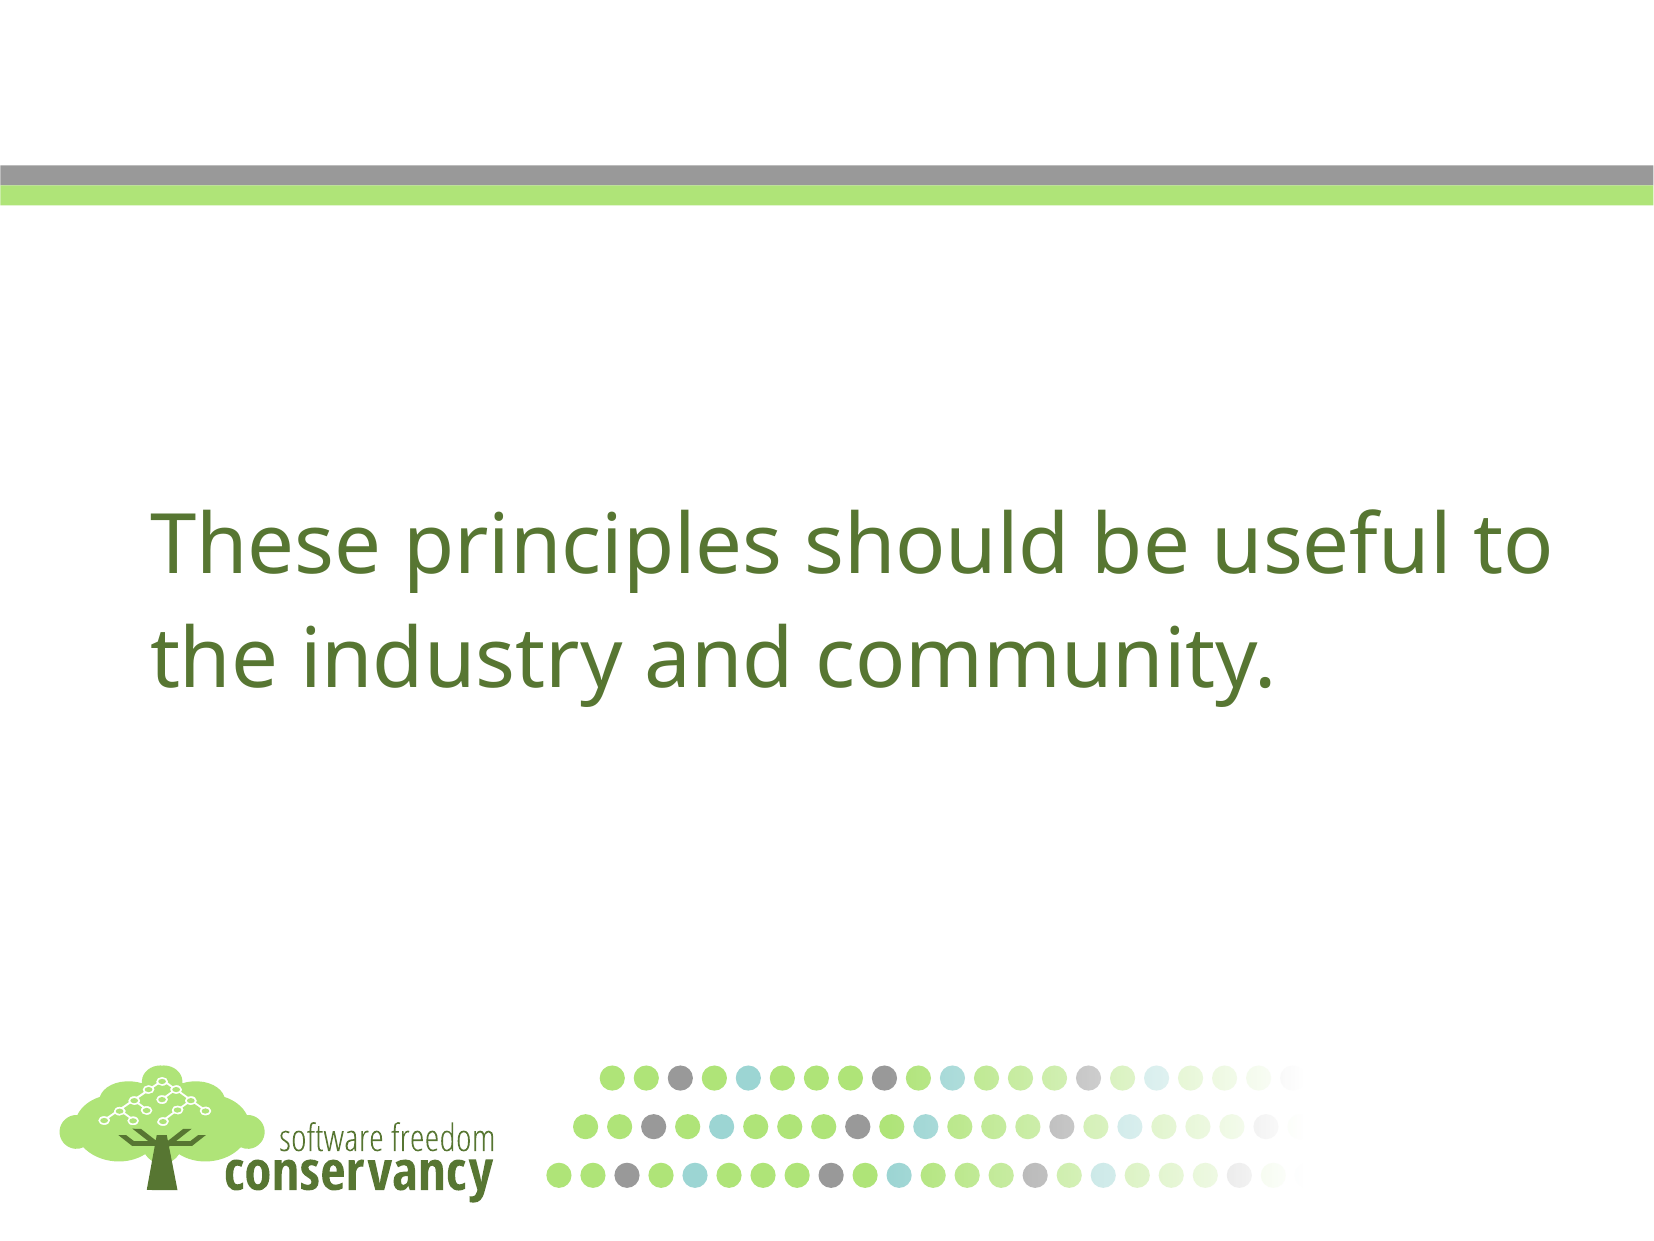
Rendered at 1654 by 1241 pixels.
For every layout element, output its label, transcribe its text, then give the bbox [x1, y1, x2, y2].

title These principles should be useful to the industry and community. [150, 495, 1639, 703]
